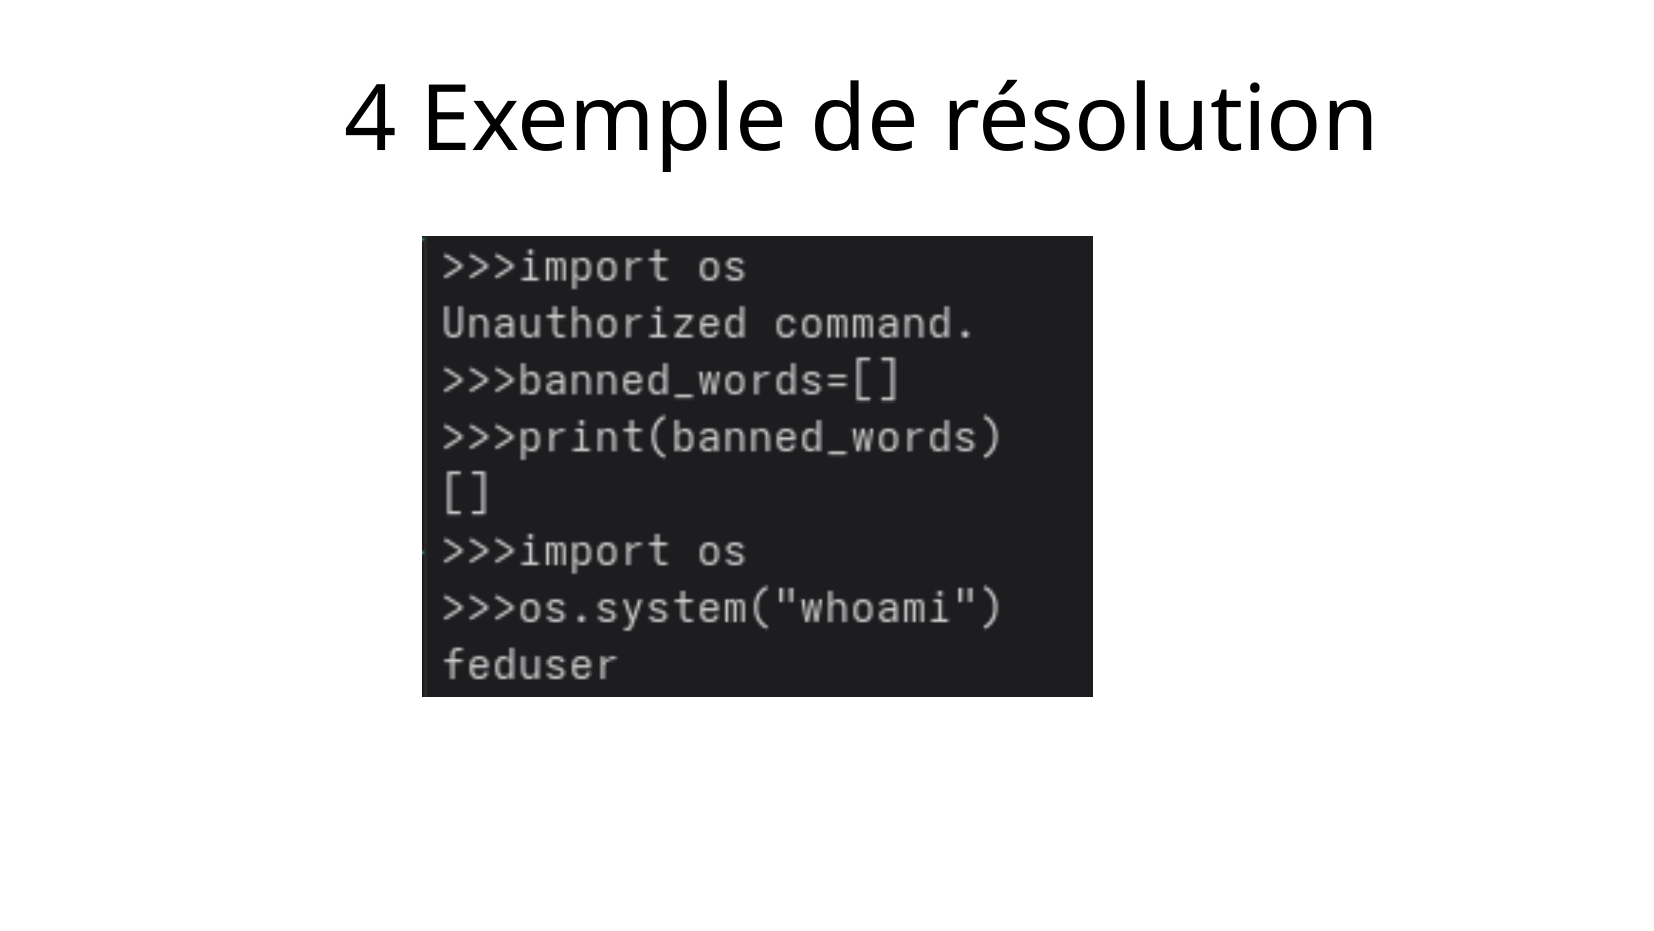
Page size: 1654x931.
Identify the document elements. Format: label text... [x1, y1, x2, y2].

title 4 Exemple de résolution [82, 37, 1571, 193]
picture [422, 236, 1093, 697]
